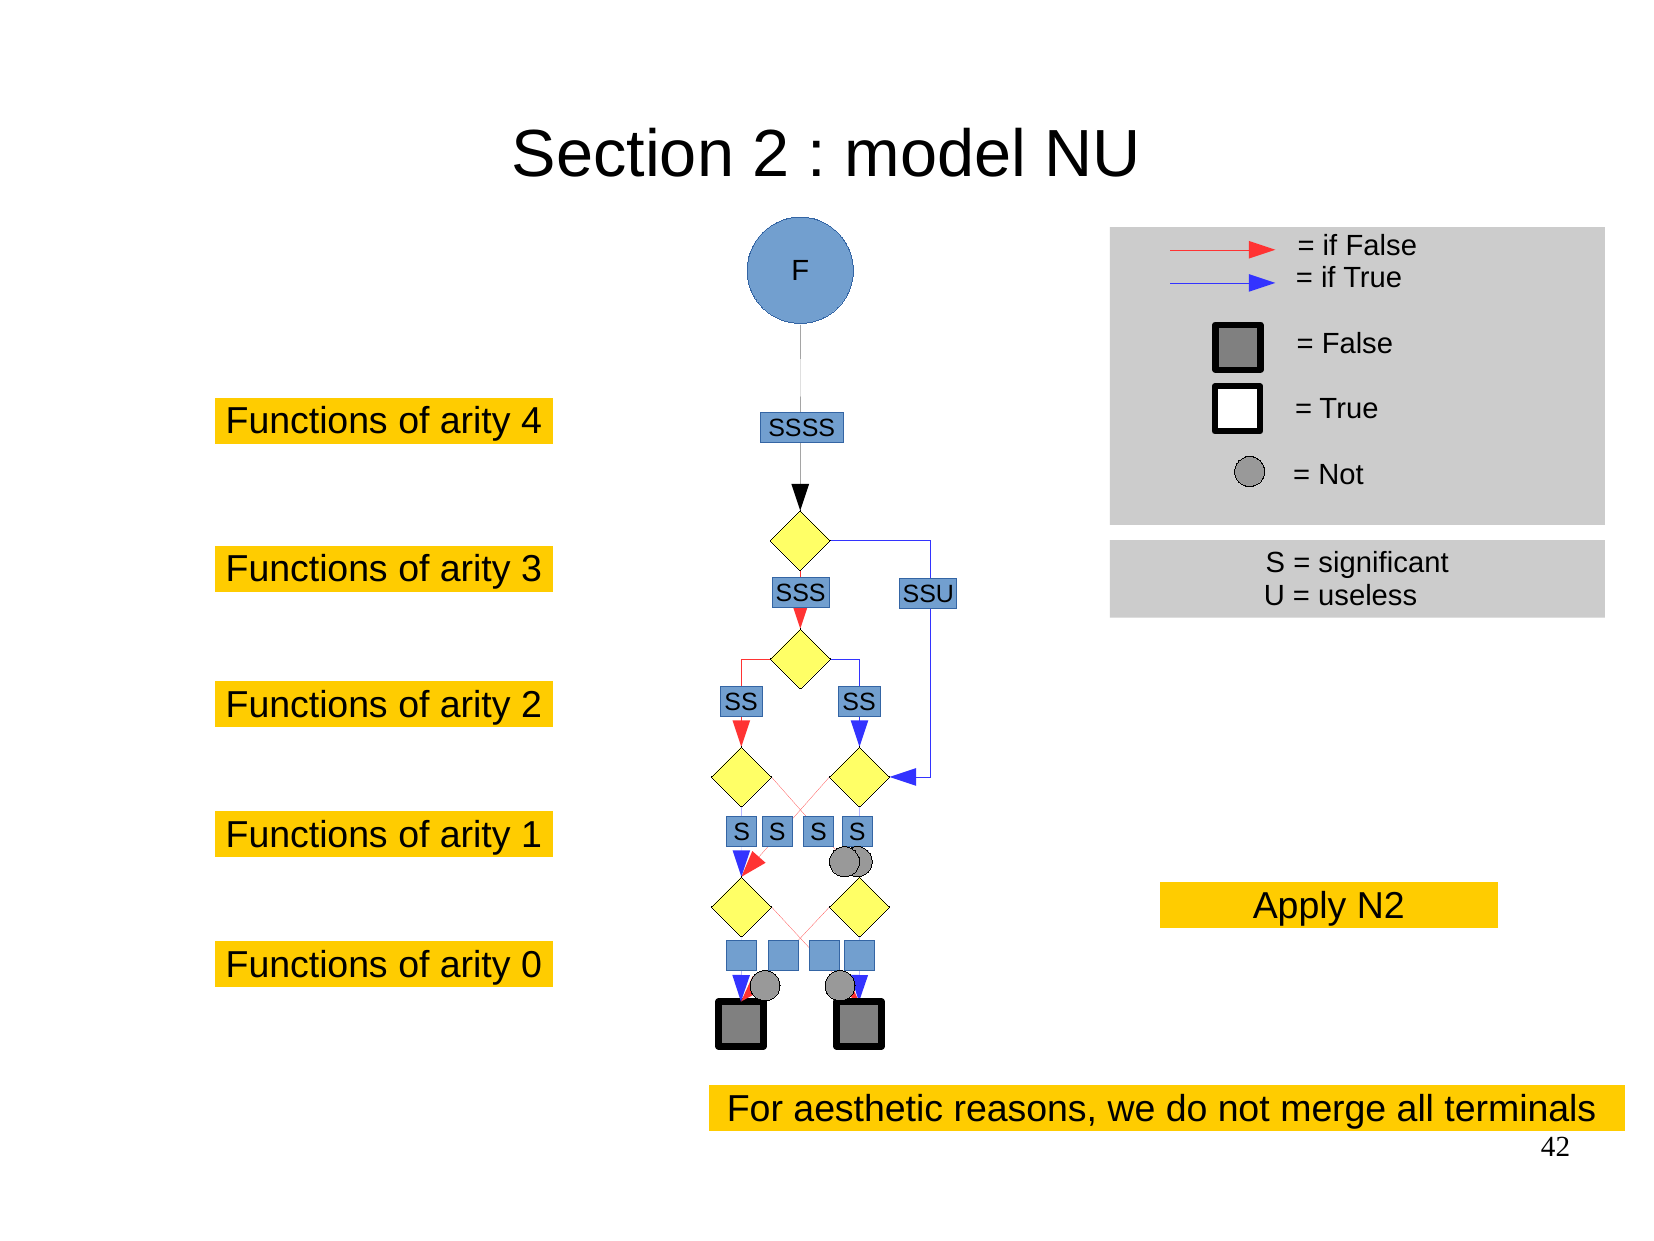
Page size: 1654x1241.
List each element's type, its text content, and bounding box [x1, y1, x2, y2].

text_box [1215, 386, 1261, 432]
text_box Apply N2 [1160, 882, 1498, 928]
text_box SSU [899, 578, 957, 609]
text_box S [726, 816, 757, 847]
text_box [726, 940, 757, 971]
text_box SS [720, 686, 763, 717]
text_box [809, 940, 882, 1047]
text_box S = significant U = useless [1109, 540, 1605, 618]
text_box [718, 940, 799, 1047]
text_box For aesthetic reasons, we do not merge all terminals [709, 1085, 1625, 1131]
text_box [829, 846, 890, 937]
title Section 2 : model NU [82, 49, 1571, 257]
text_box S [803, 816, 834, 847]
text_box [711, 876, 772, 937]
text_box [711, 746, 772, 807]
text_box Functions of arity 2 [215, 681, 553, 727]
text_box SSS [772, 577, 830, 608]
text_box S [842, 816, 873, 847]
text_box SS [838, 686, 881, 717]
text_box [770, 628, 831, 689]
text_box S [762, 816, 793, 847]
text_box = if False = if True = False = True = Not [1109, 227, 1605, 525]
text_box [829, 746, 890, 807]
text_box Functions of arity 4 [215, 398, 553, 444]
text_box F [747, 257, 854, 324]
text_box SSSS [760, 412, 844, 443]
text_box Functions of arity 1 [215, 811, 553, 857]
text_box Functions of arity 3 [215, 546, 553, 592]
text_box [1215, 324, 1261, 370]
text_box [770, 510, 831, 571]
text_box [1234, 456, 1265, 487]
text_box Functions of arity 0 [215, 941, 553, 987]
